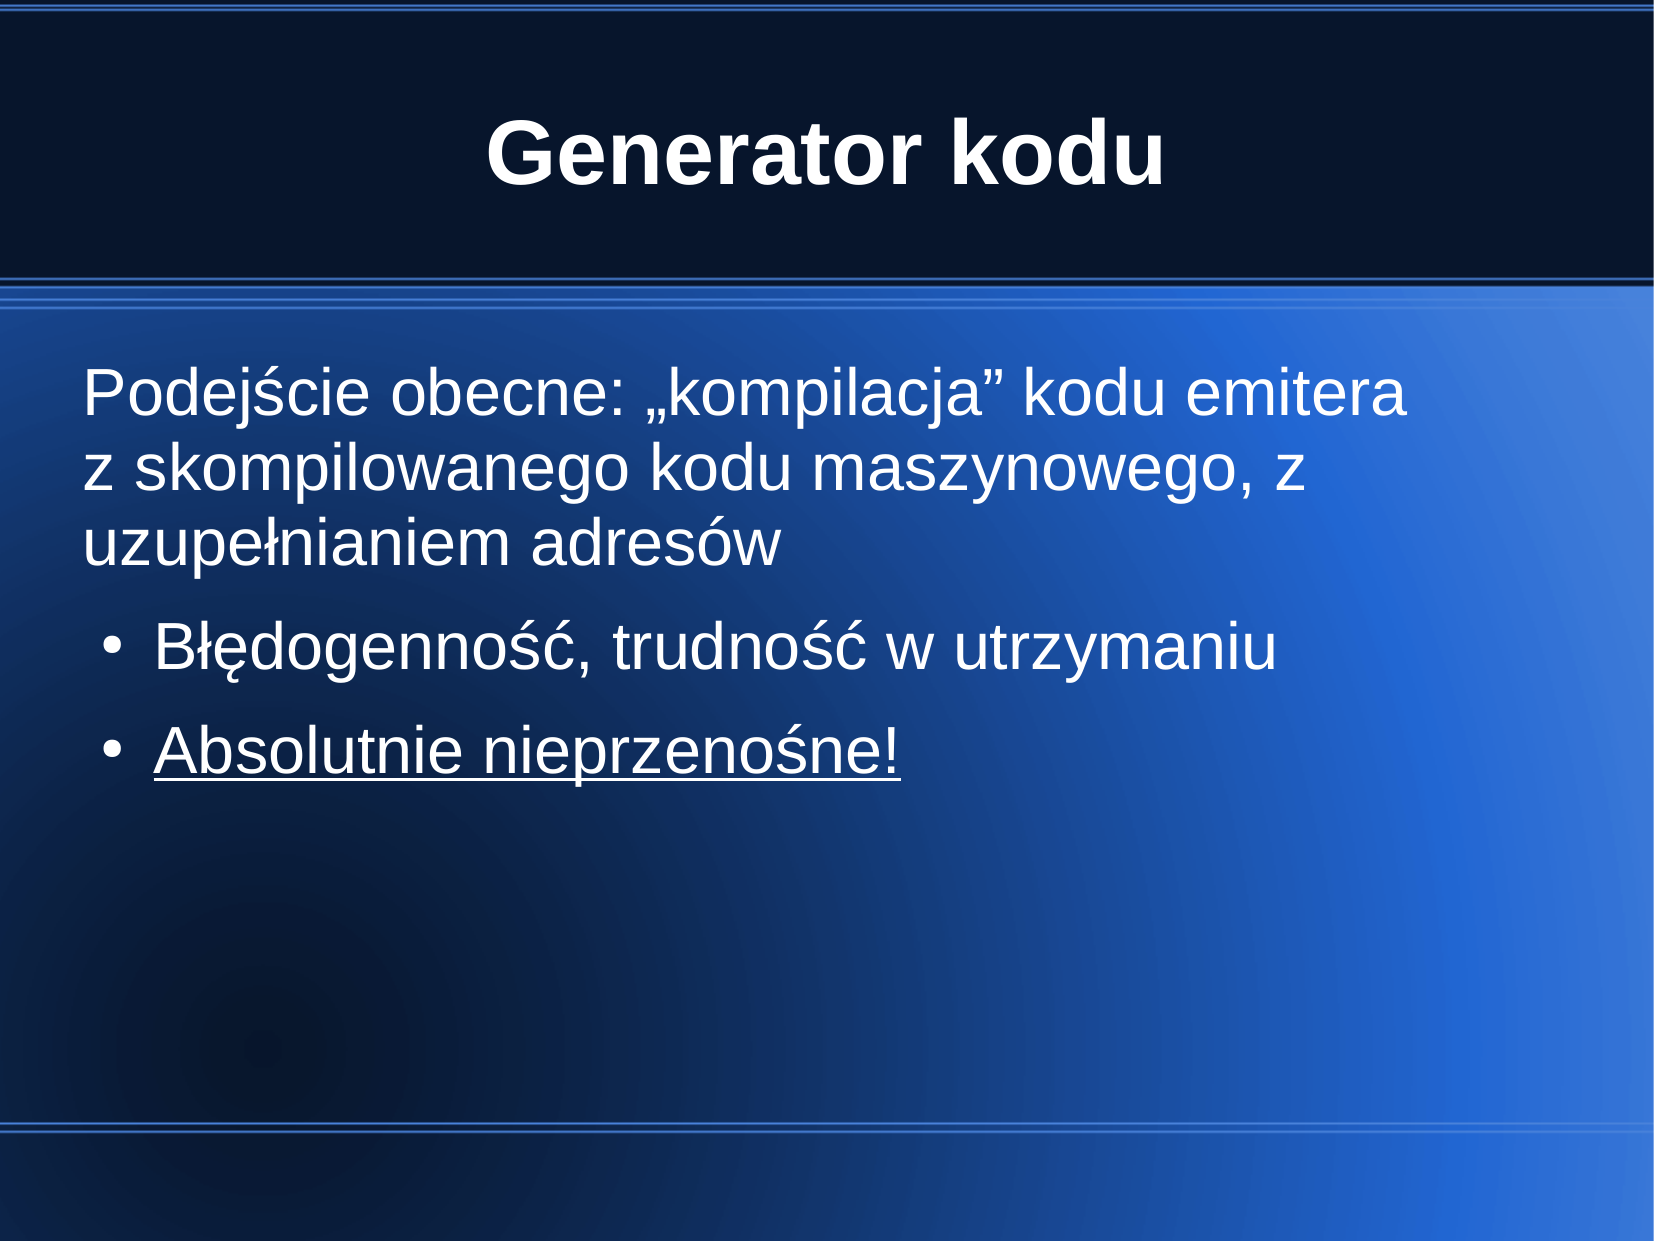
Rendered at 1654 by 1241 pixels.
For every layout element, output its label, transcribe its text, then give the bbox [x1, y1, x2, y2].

list Podejście obecne: „kompilacja” kodu emitera z skompilowanego kodu maszynowego, z uzupełnianiem adresów Błędogenność, trudność w utrzymaniu Absolutnie nieprzenośne! [82, 355, 1571, 1075]
picture [0, 0, 1654, 1241]
title Generator kodu [82, 49, 1571, 257]
